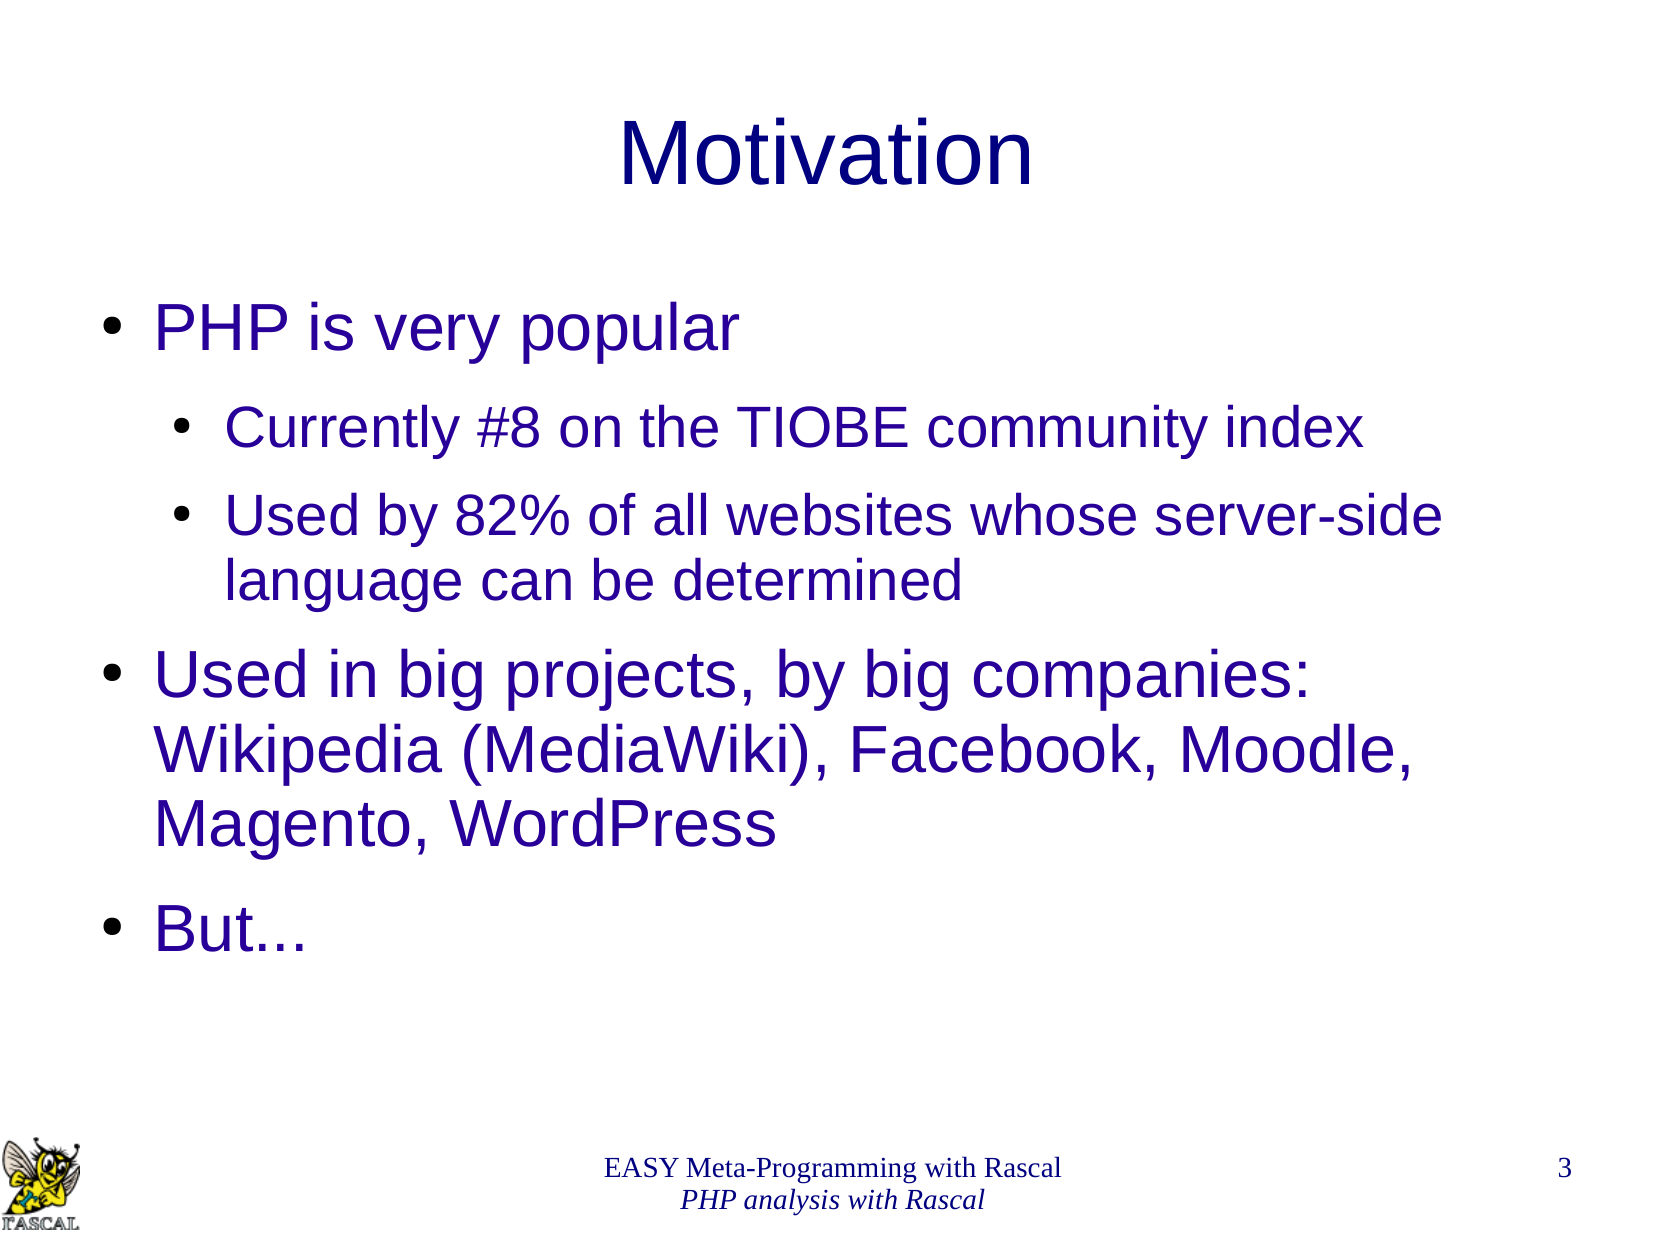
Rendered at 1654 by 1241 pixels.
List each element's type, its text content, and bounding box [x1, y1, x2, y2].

title Motivation [82, 49, 1571, 257]
list PHP is very popular Currently #8 on the TIOBE community index Used by 82% of all websites whose server-side language can be determined Used in big projects, by big companies: Wikipedia (MediaWiki), Facebook, Moodle, Magento, WordPress But... [82, 290, 1571, 1010]
picture [1, 1137, 80, 1230]
